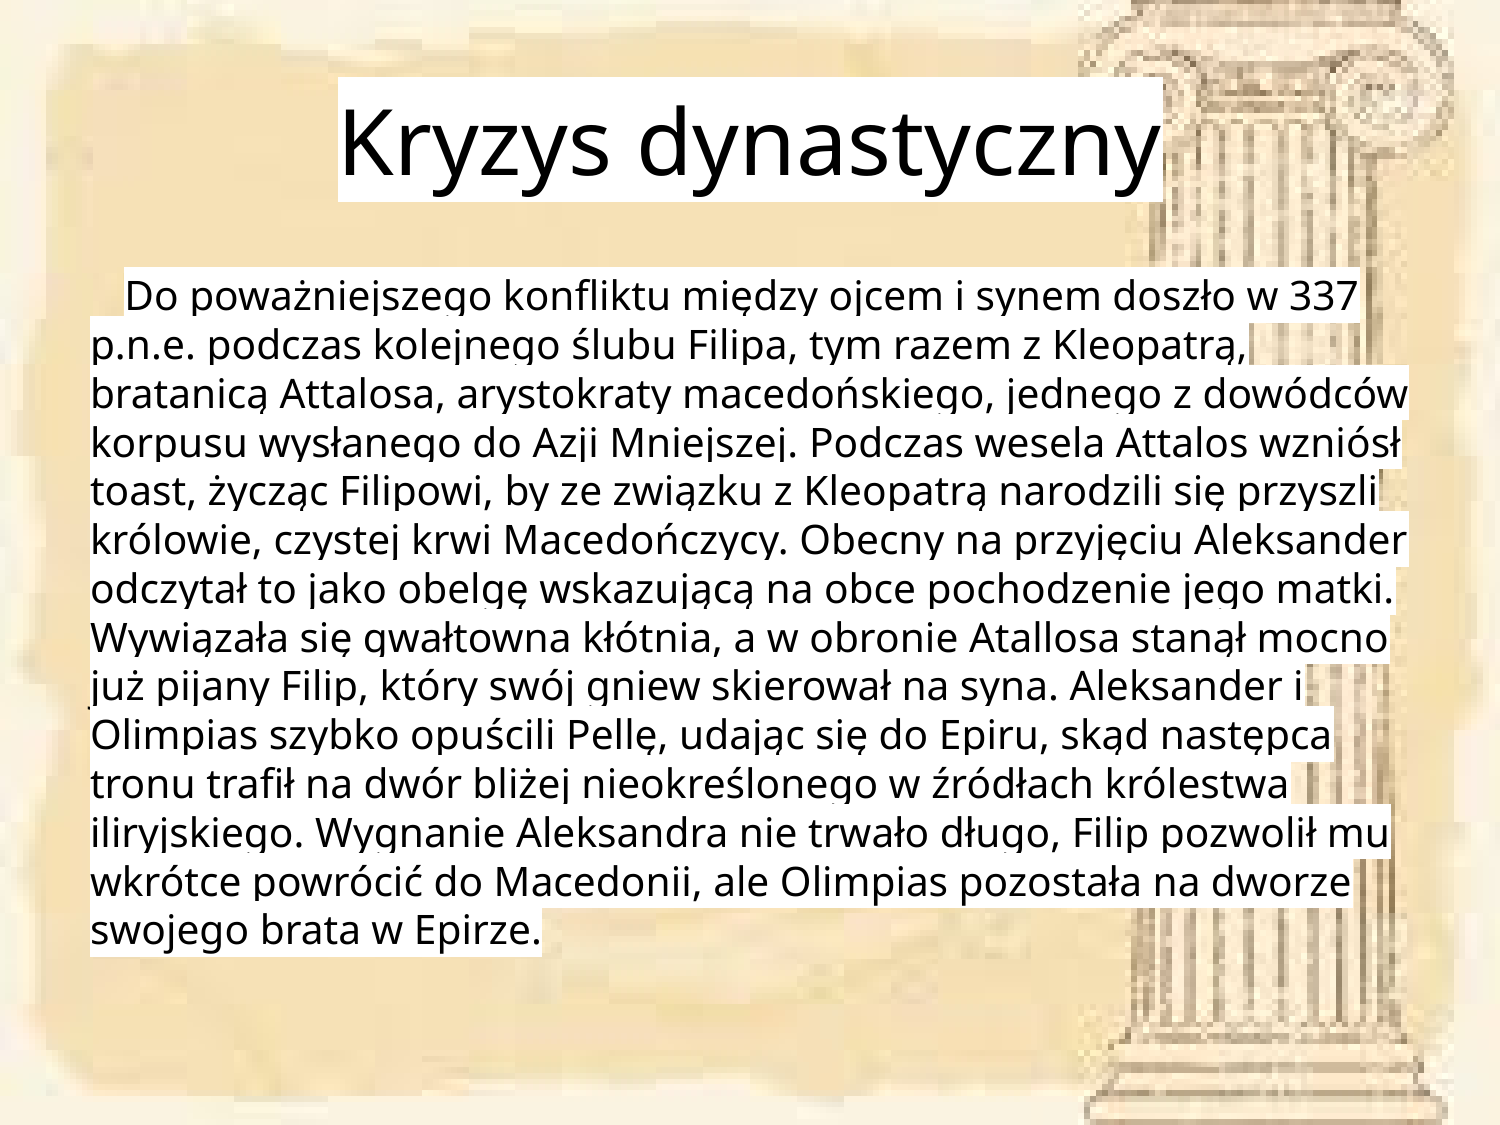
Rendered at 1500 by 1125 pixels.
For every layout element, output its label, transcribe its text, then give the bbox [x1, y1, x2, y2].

picture [0, 0, 1500, 1125]
title Kryzys dynastyczny [75, 45, 1425, 233]
list Do poważniejszego konfliktu między ojcem i synem doszło w 337 p.n.e. podczas kolejnego ślubu Filipa, tym razem z Kleopatrą, bratanicą Attalosa, arystokraty macedońskiego, jednego z dowódców korpusu wysłanego do Azji Mniejszej. Podczas wesela Attalos wzniósł toast, życząc Filipowi, by ze związku z Kleopatrą narodzili się przyszli królowie, czystej krwi Macedończycy. Obecny na przyjęciu Aleksander odczytał to jako obelgę wskazującą na obce pochodzenie jego matki. Wywiązała się gwałtowna kłótnia, a w obronie Atallosa stanął mocno już pijany Filip, który swój gniew skierował na syna. Aleksander i Olimpias szybko opuścili Pellę, udając się do Epiru, skąd następca tronu trafił na dwór bliżej nieokreślonego w źródłach królestwa iliryjskiego. Wygnanie Aleksandra nie trwało długo, Filip pozwolił mu wkrótce powrócić do Macedonii, ale Olimpias pozostała na dworze swojego brata w Epirze. [75, 262, 1425, 1005]
